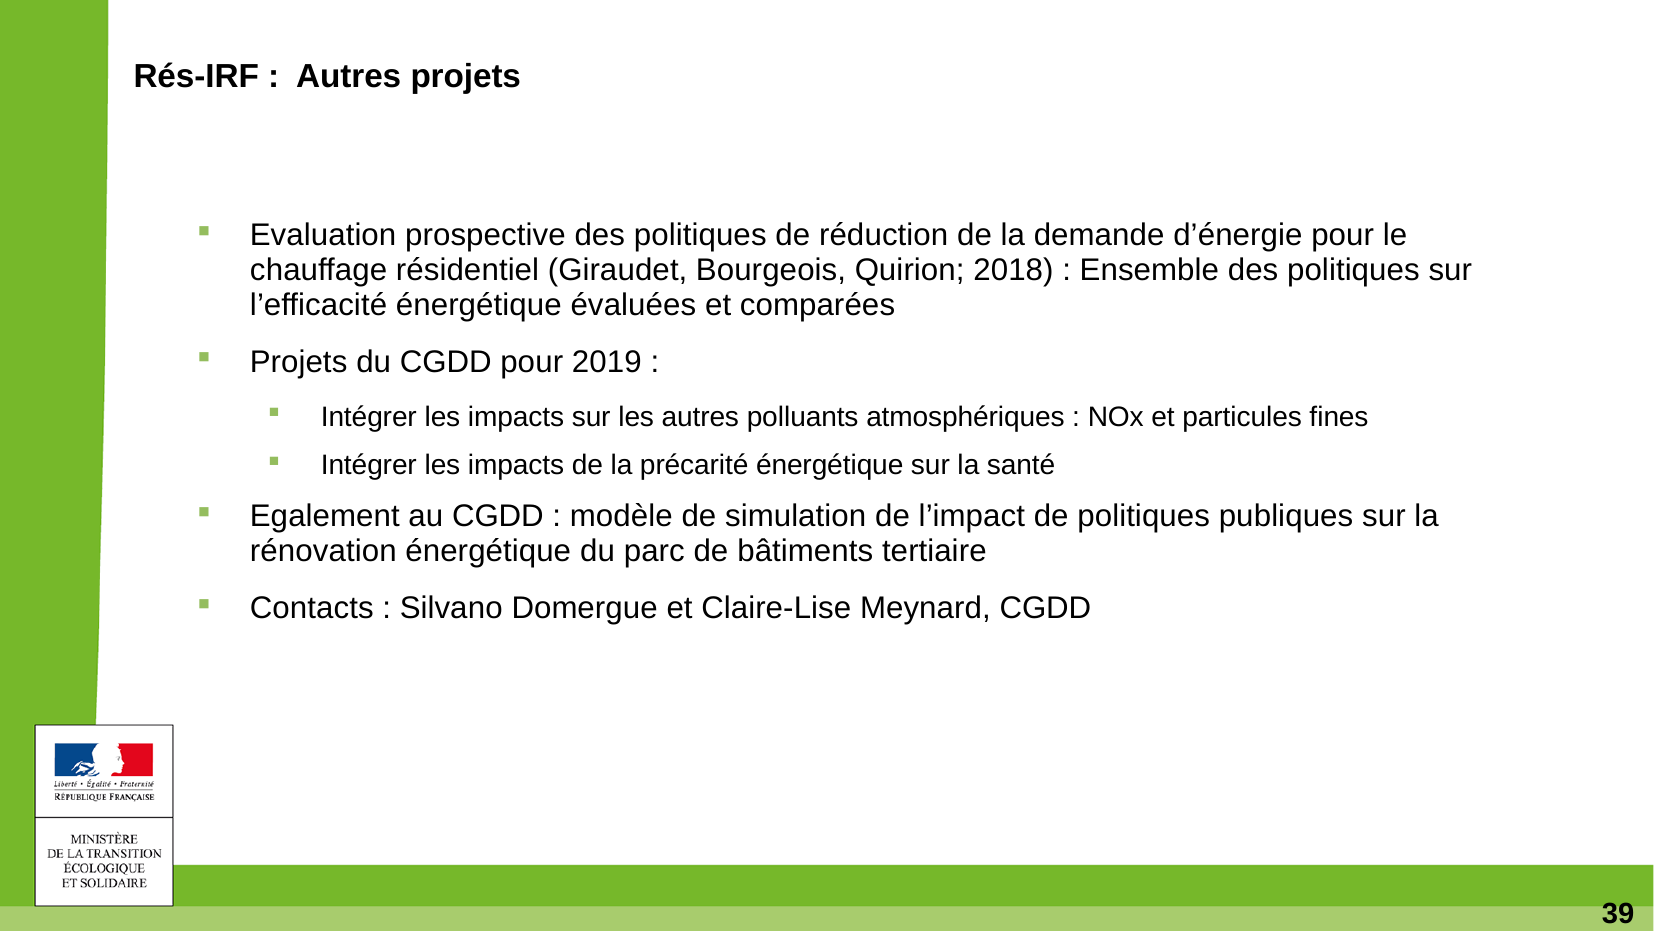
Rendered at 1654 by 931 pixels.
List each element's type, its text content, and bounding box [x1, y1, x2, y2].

picture [0, 0, 1654, 931]
list Evaluation prospective des politiques de réduction de la demande d’énergie pour le chauffage résidentiel (Giraudet, Bourgeois, Quirion; 2018) : Ensemble des politiques sur l’efficacité énergétique évaluées et comparées Projets du CGDD pour 2019 : Intégrer les impacts sur les autres polluants atmosphériques : NOx et particules fines Intégrer les impacts de la précarité énergétique sur la santé Egalement au CGDD : modèle de simulation de l’impact de politiques publiques sur la rénovation énergétique du parc de bâtiments tertiaire Contacts : Silvano Domergue et Claire-Lise Meynard, CGDD [179, 217, 1509, 758]
title Rés-IRF : Autres projets [133, 47, 1569, 106]
